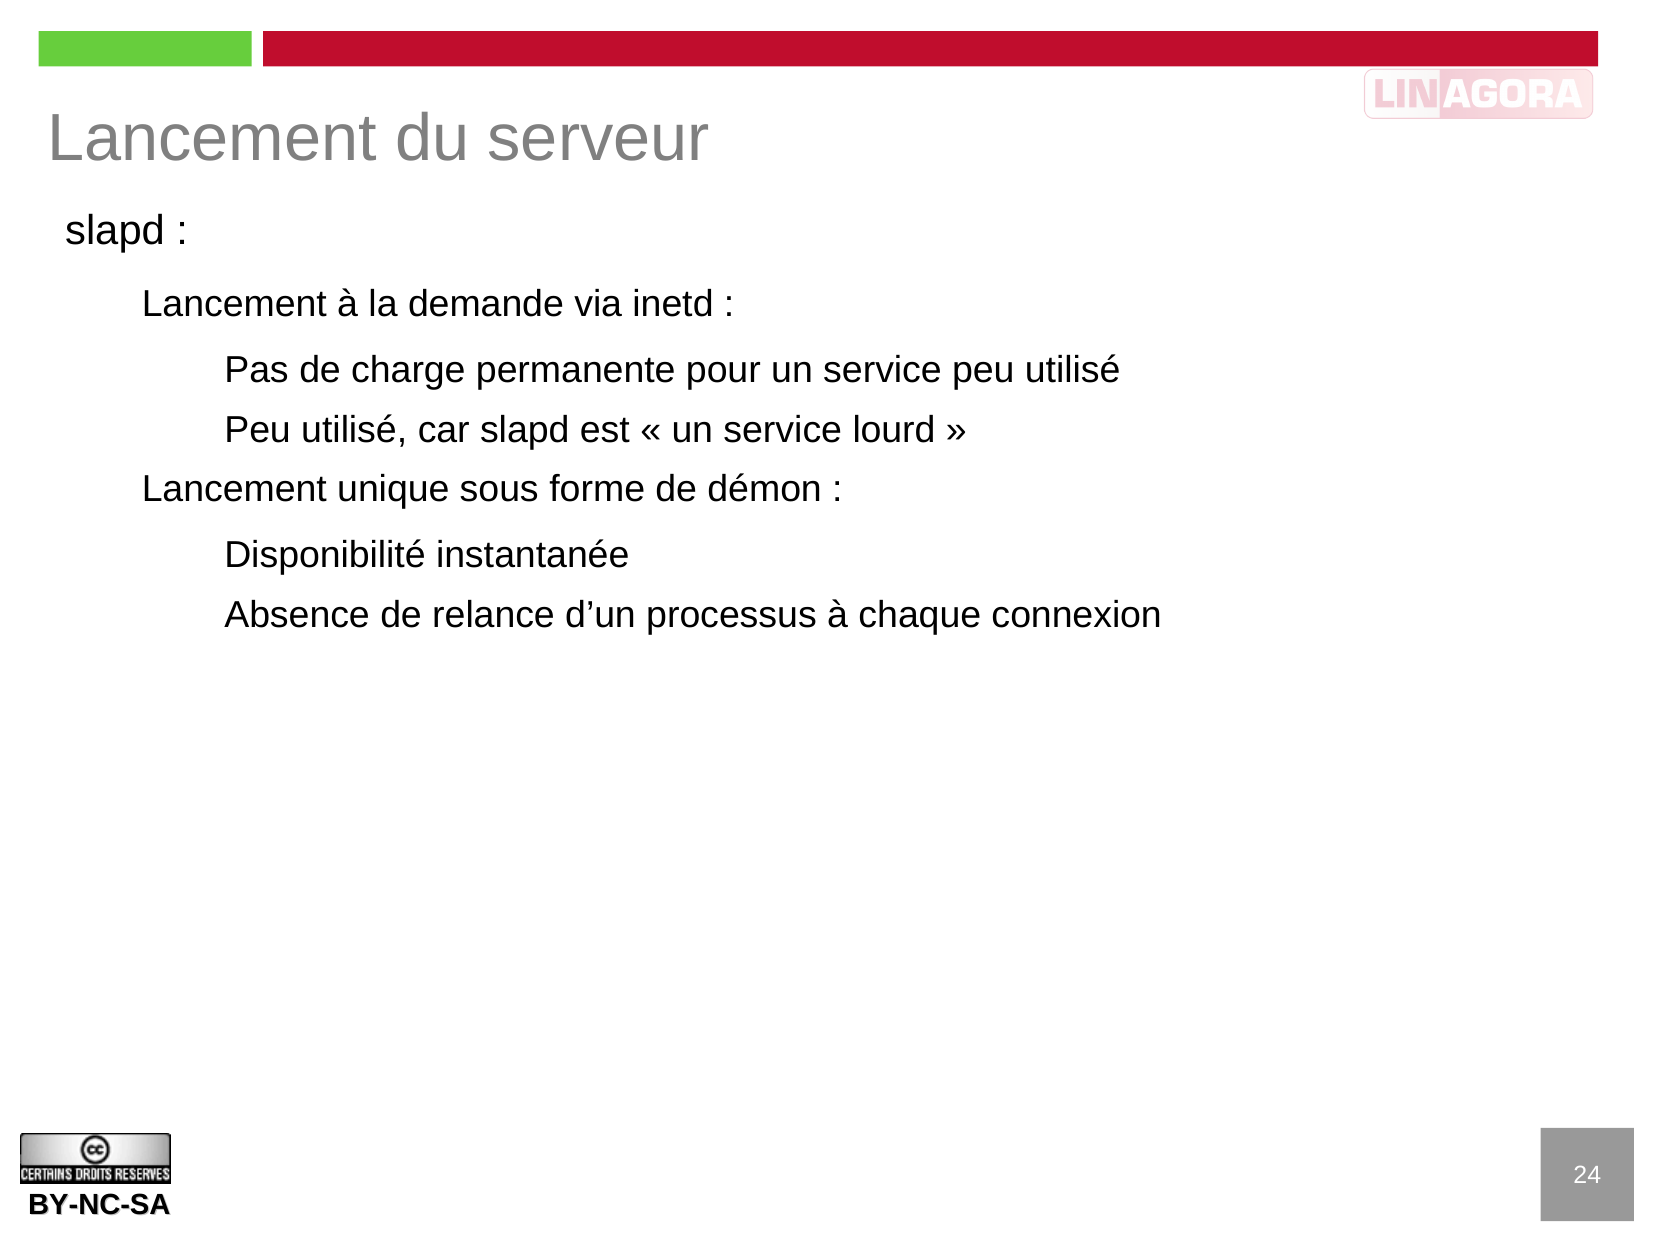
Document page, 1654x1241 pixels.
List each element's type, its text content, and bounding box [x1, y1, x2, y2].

title Lancement du serveur [47, 97, 1447, 178]
list slapd : Lancement à la demande via inetd : Pas de charge permanente pour un service peu utilisé Peu utilisé, car slapd est « un service lourd » Lancement unique sous forme de démon : Disponibilité instantanée Absence de relance d’un processus à chaque connexion [47, 206, 1625, 1093]
picture [20, 1133, 171, 1184]
